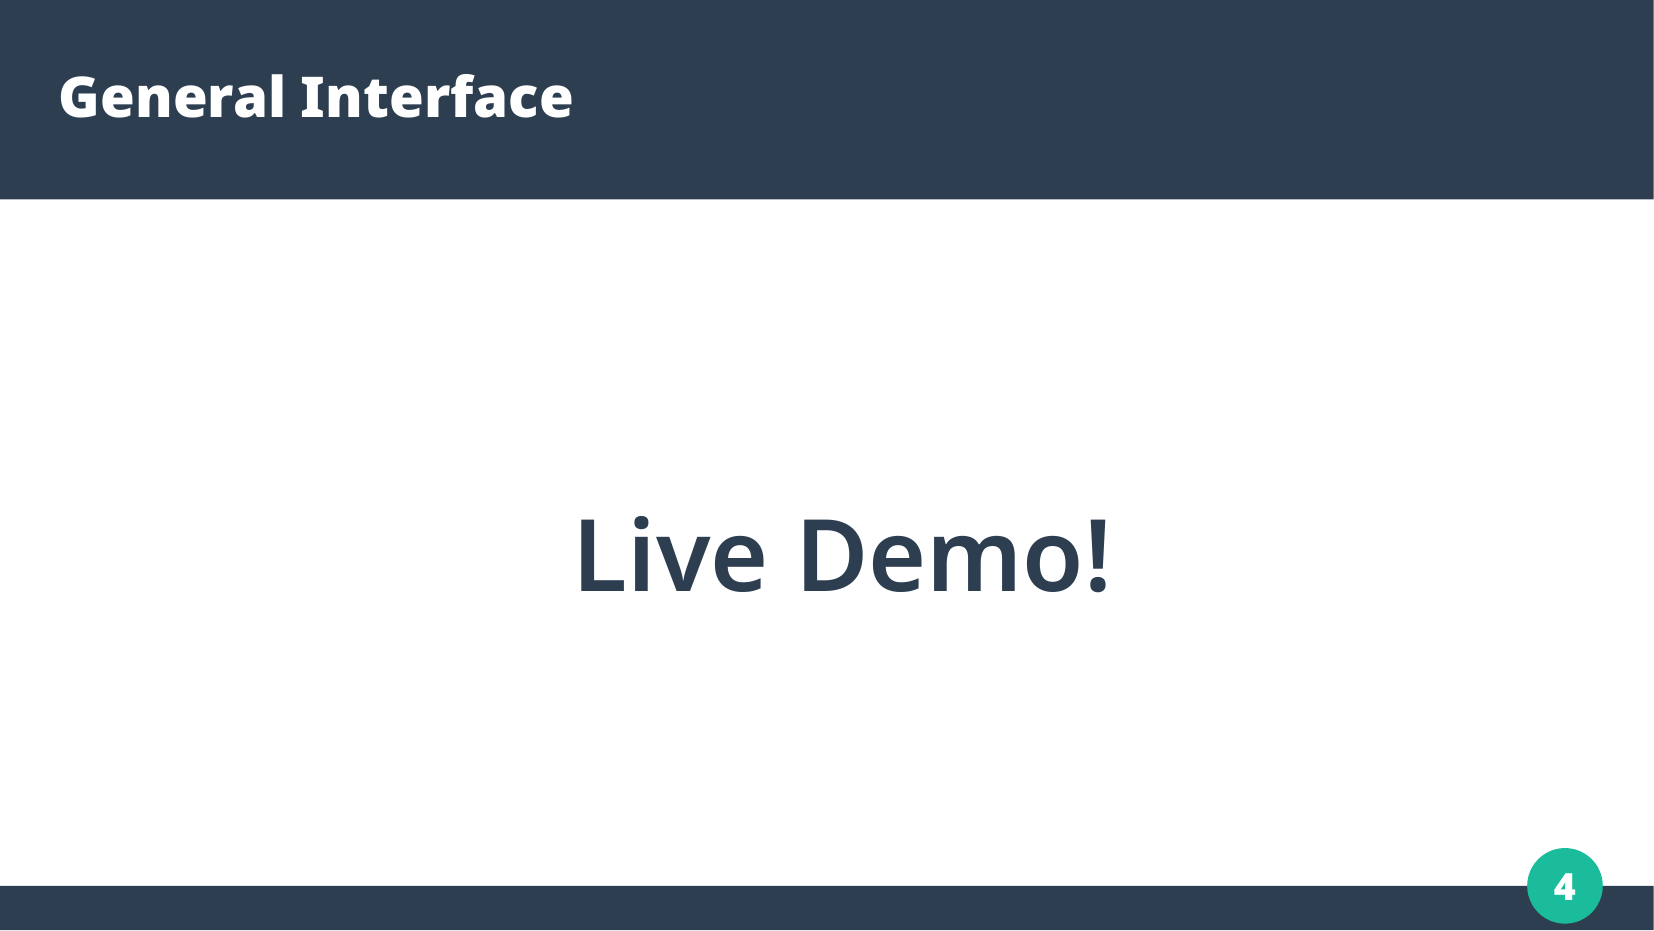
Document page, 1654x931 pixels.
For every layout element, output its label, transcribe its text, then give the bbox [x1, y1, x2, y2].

title General Interface [59, 37, 1595, 156]
list Live Demo! [39, 242, 1576, 863]
